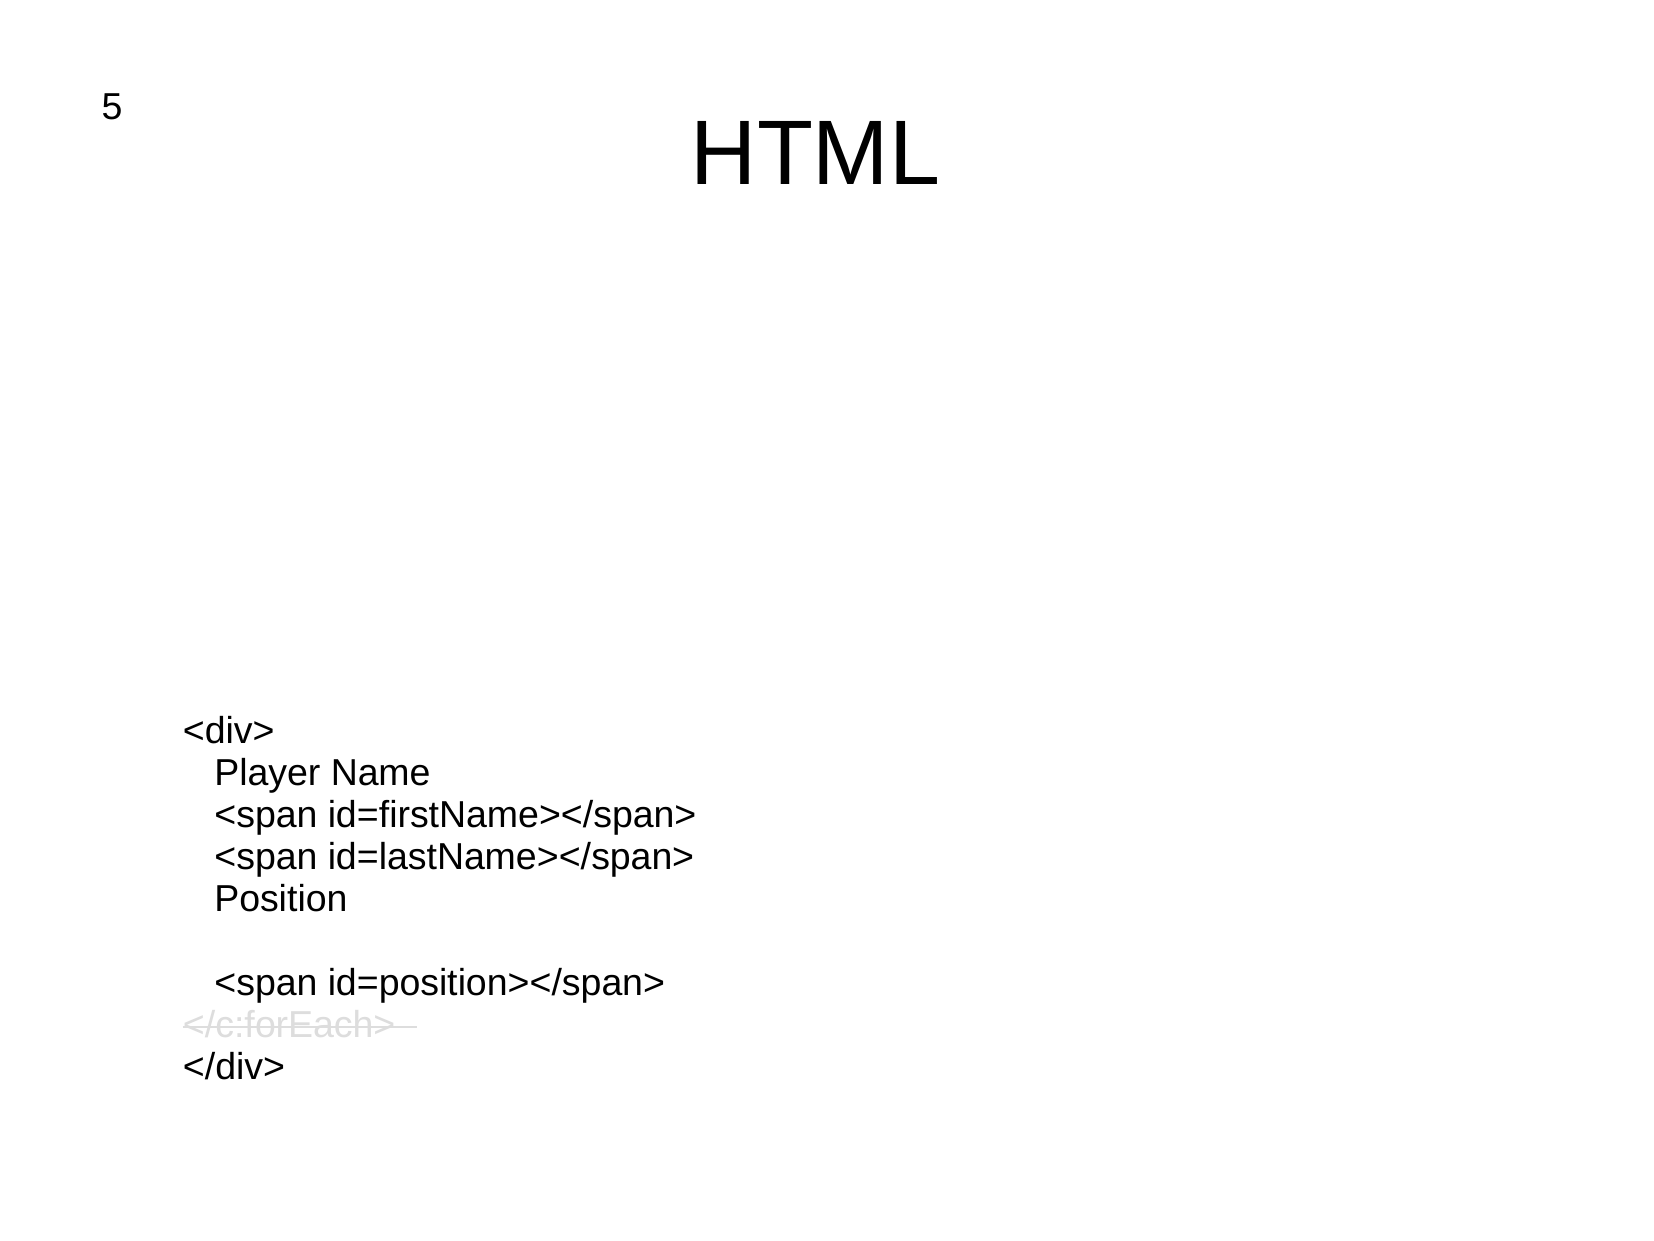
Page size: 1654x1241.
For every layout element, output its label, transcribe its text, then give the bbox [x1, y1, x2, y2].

title HTML [82, 49, 1571, 257]
text_box 5 [86, 78, 139, 136]
text_box <div> Player Name <span id=firstName></span> <span id=lastName></span> Position <span id=position></span> </c:forEach> </div> [168, 702, 1539, 1096]
